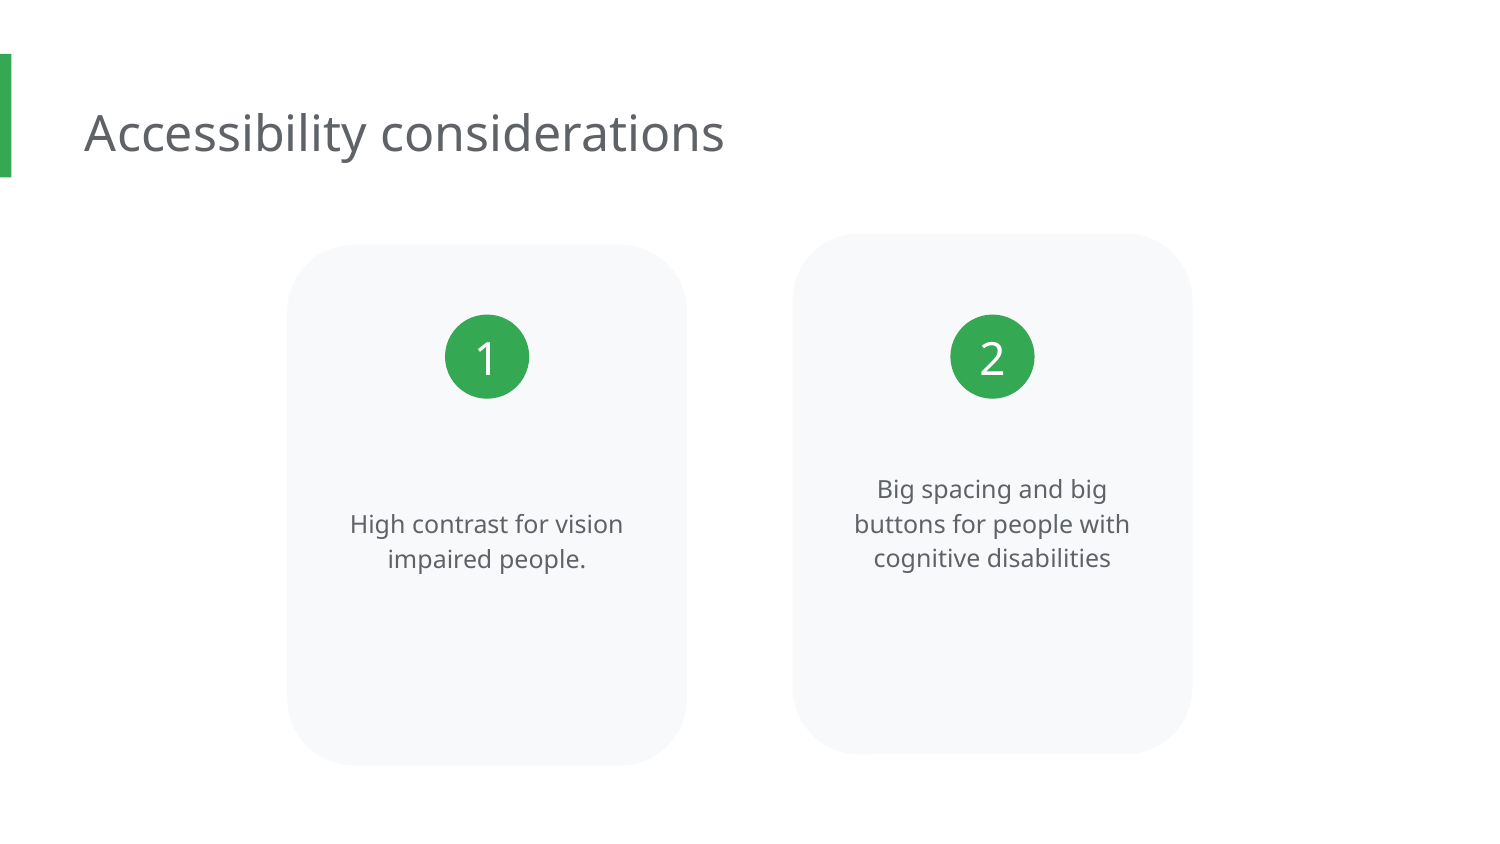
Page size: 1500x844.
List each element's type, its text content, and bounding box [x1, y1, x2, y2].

text_box 1 [444, 314, 530, 399]
text_box Big spacing and big buttons for people with cognitive disabilities [824, 454, 1161, 623]
text_box Accessibility considerations [84, 85, 1234, 177]
text_box High contrast for vision impaired people. [319, 489, 656, 589]
text_box 2 [950, 314, 1035, 399]
text_box [792, 233, 1193, 755]
text_box [287, 244, 687, 766]
